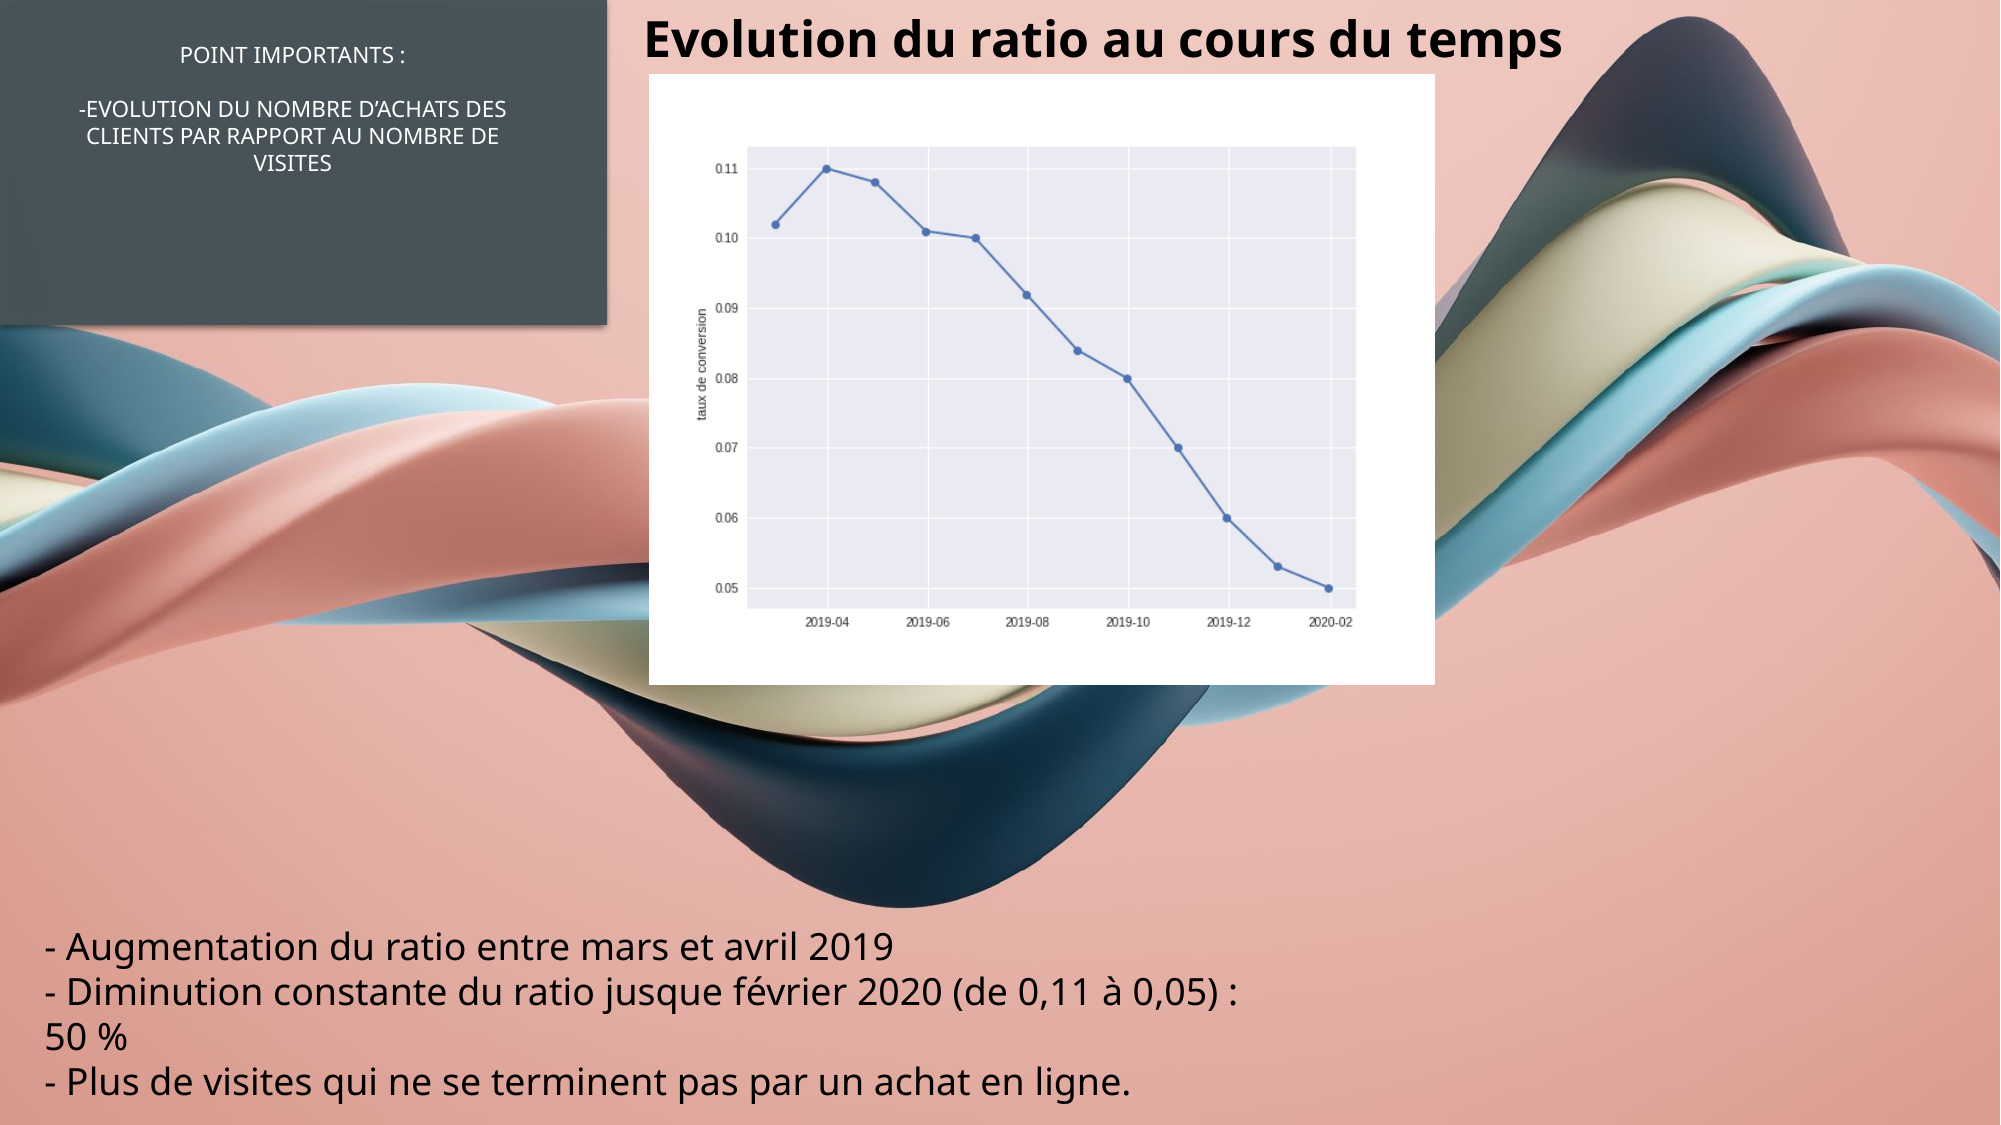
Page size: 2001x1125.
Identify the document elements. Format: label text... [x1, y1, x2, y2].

text_box Evolution du ratio au cours du temps [628, 0, 1713, 75]
title Point importants : -Evolution du nombre d’achats des clients par rapport au nombre de visites [29, 29, 556, 238]
text_box [0, 0, 608, 325]
text_box - Augmentation du ratio entre mars et avril 2019 - Diminution constante du ratio jusque février 2020 (de 0,11 à 0,05) : 50 % - Plus de visites qui ne se terminent pas par un achat en ligne. [29, 915, 1329, 1111]
picture [0, 0, 2000, 1125]
